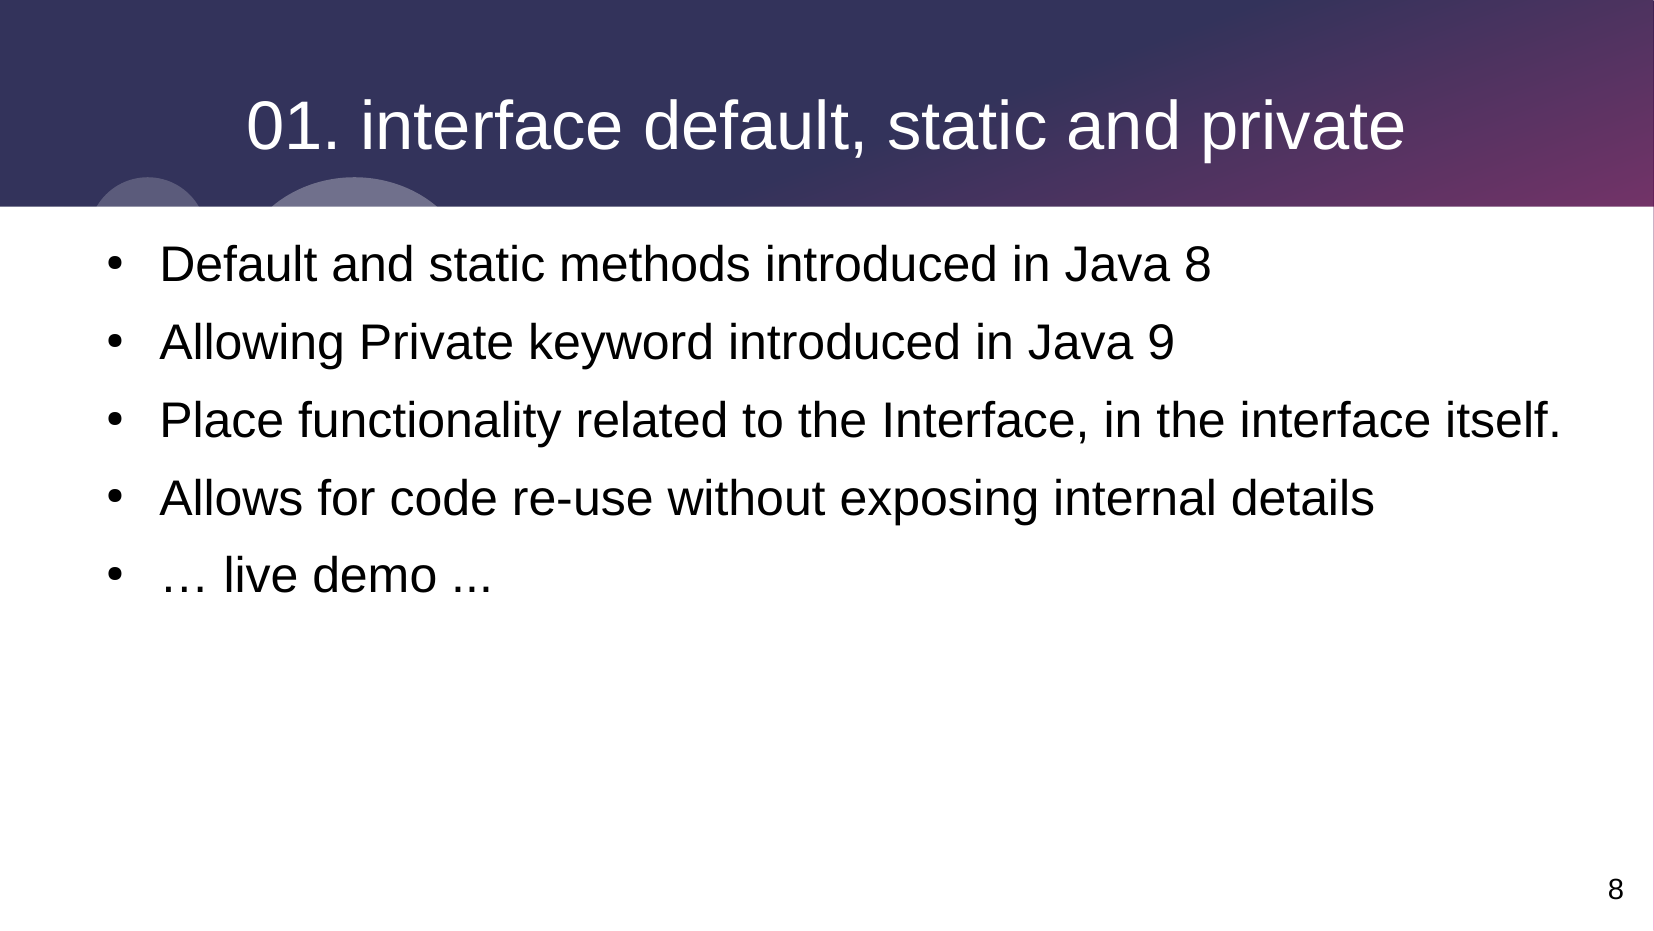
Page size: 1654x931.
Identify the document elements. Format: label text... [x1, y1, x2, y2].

list Default and static methods introduced in Java 8 Allowing Private keyword introduced in Java 9 Place functionality related to the Interface, in the interface itself. Allows for code re-use without exposing internal details … live demo ... [88, 236, 1565, 827]
title 01. interface default, static and private [88, 44, 1565, 207]
